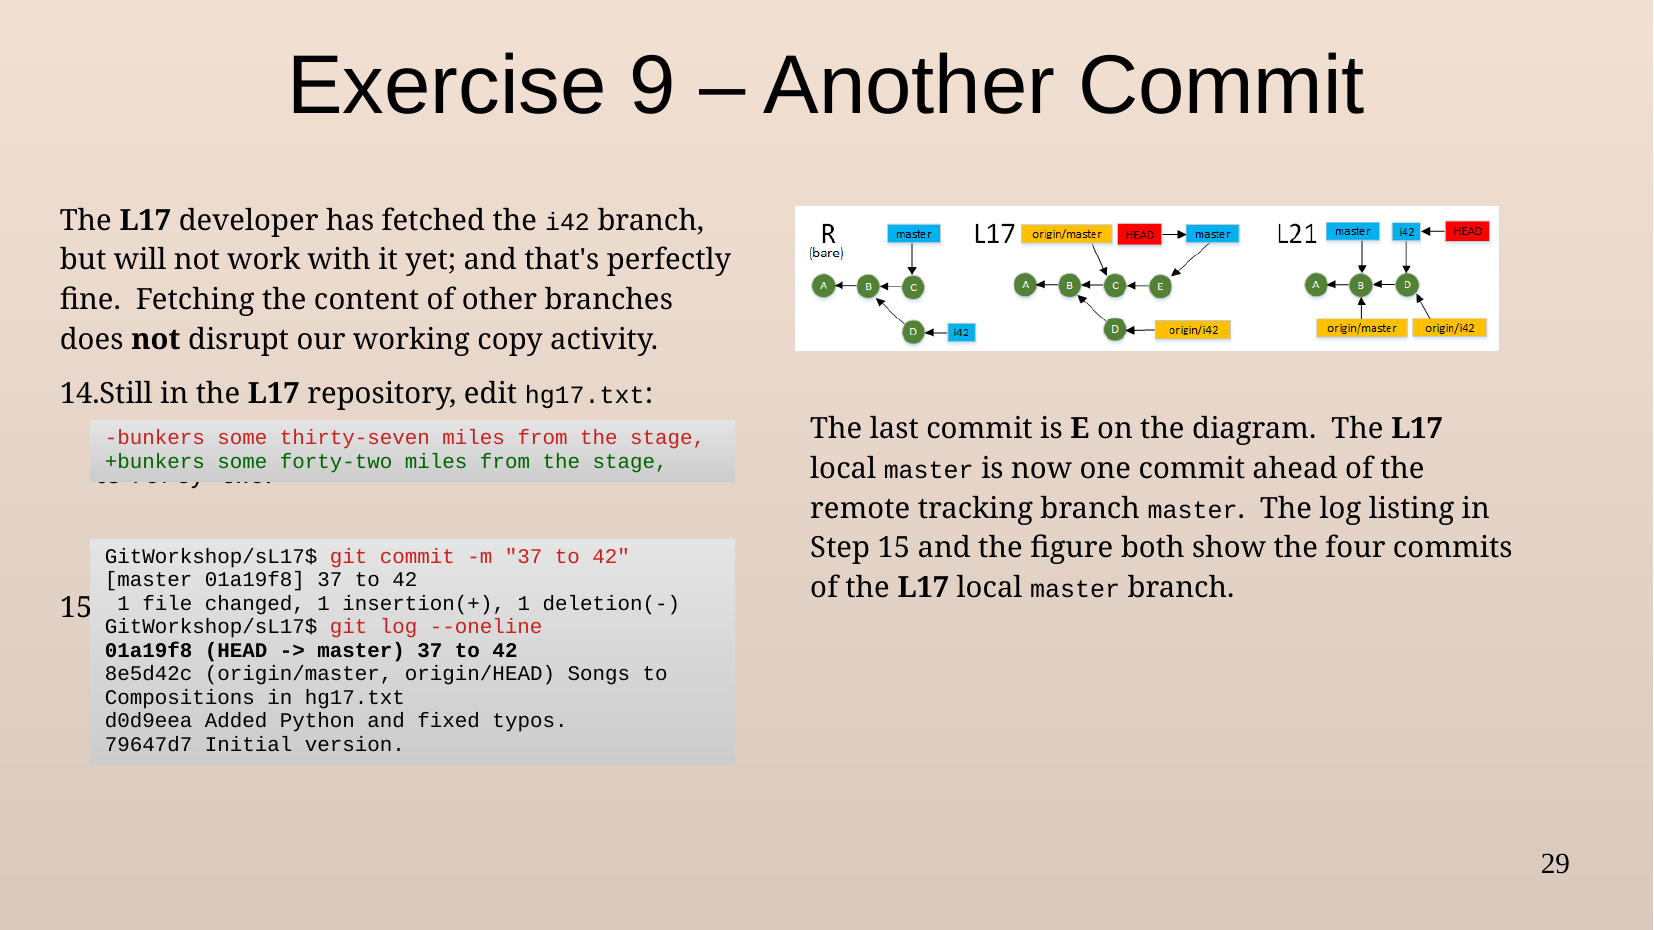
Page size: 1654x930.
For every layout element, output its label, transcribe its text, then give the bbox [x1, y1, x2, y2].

text_box GitWorkshop/sL17$ git commit -m "37 to 42" [master 01a19f8] 37 to 42 1 file changed, 1 insertion(+), 1 deletion(-) GitWorkshop/sL17$ git log --oneline 01a19f8 (HEAD -> master) 37 to 42 8e5d42c (origin/master, origin/HEAD) Songs to Compositions in hg17.txt d0d9eea Added Python and fixed typos. 79647d7 Initial version. [90, 538, 736, 765]
text_box -bunkers some thirty-seven miles from the stage, +bunkers some forty-two miles from the stage, [90, 419, 736, 482]
picture [795, 206, 1499, 351]
text_box The L17 developer has fetched the i42 branch, but will not work with it yet; and that's perfectly fine. Fetching the content of other branches does not disrupt our working copy activity. Still in the L17 repository, edit hg17.txt: change the text on Line 10 from thirty-seven to forty-two. Add and commit the change to master. [45, 191, 751, 534]
text_box The last commit is E on the diagram. The L17 local master is now one commit ahead of the remote tracking branch master. The log listing in Step 15 and the figure both show the four commits of the L17 local master branch. [795, 399, 1531, 547]
title Exercise 9 – Another Commit [82, 19, 1571, 151]
